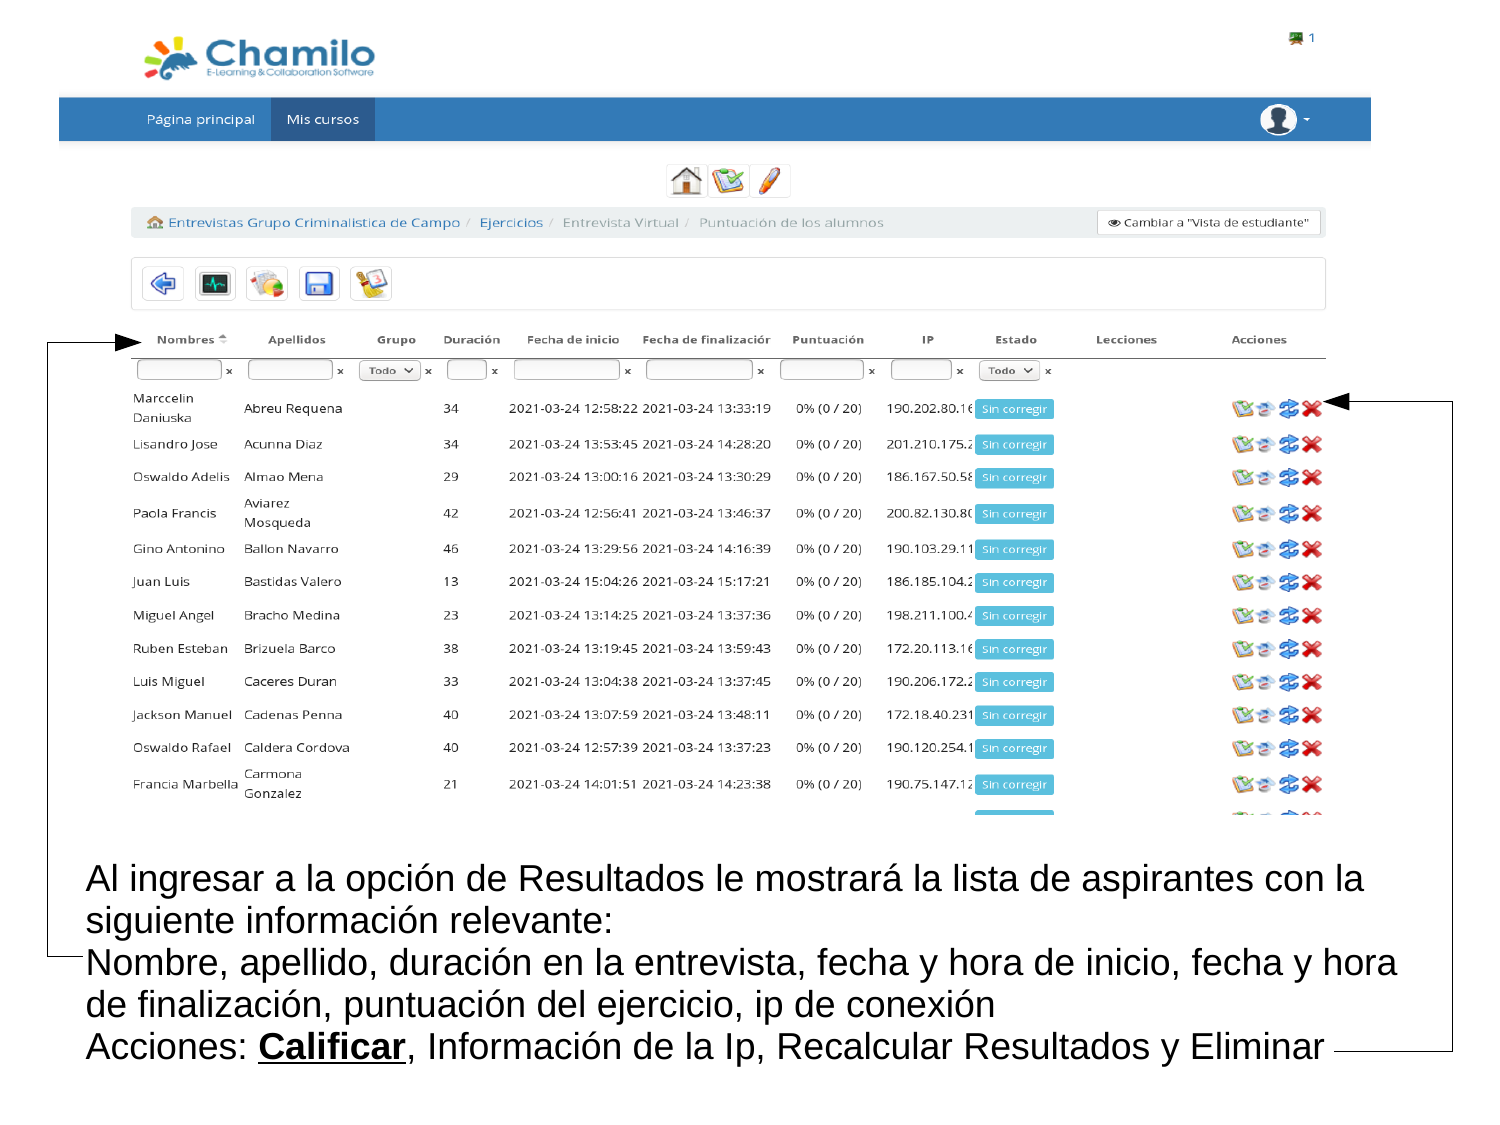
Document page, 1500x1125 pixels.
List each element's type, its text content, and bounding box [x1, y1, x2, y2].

text_box Al ingresar a la opción de Resultados le mostrará la lista de aspirantes con la siguiente información relevante: Nombre, apellido, duración en la entrevista, fecha y hora de inicio, fecha y hora de finalización, puntuación del ejercicio, ip de conexión Acciones: Calificar, Información de la Ip, Recalcular Resultados y Eliminar [70, 850, 1430, 1076]
picture [59, 28, 1371, 815]
